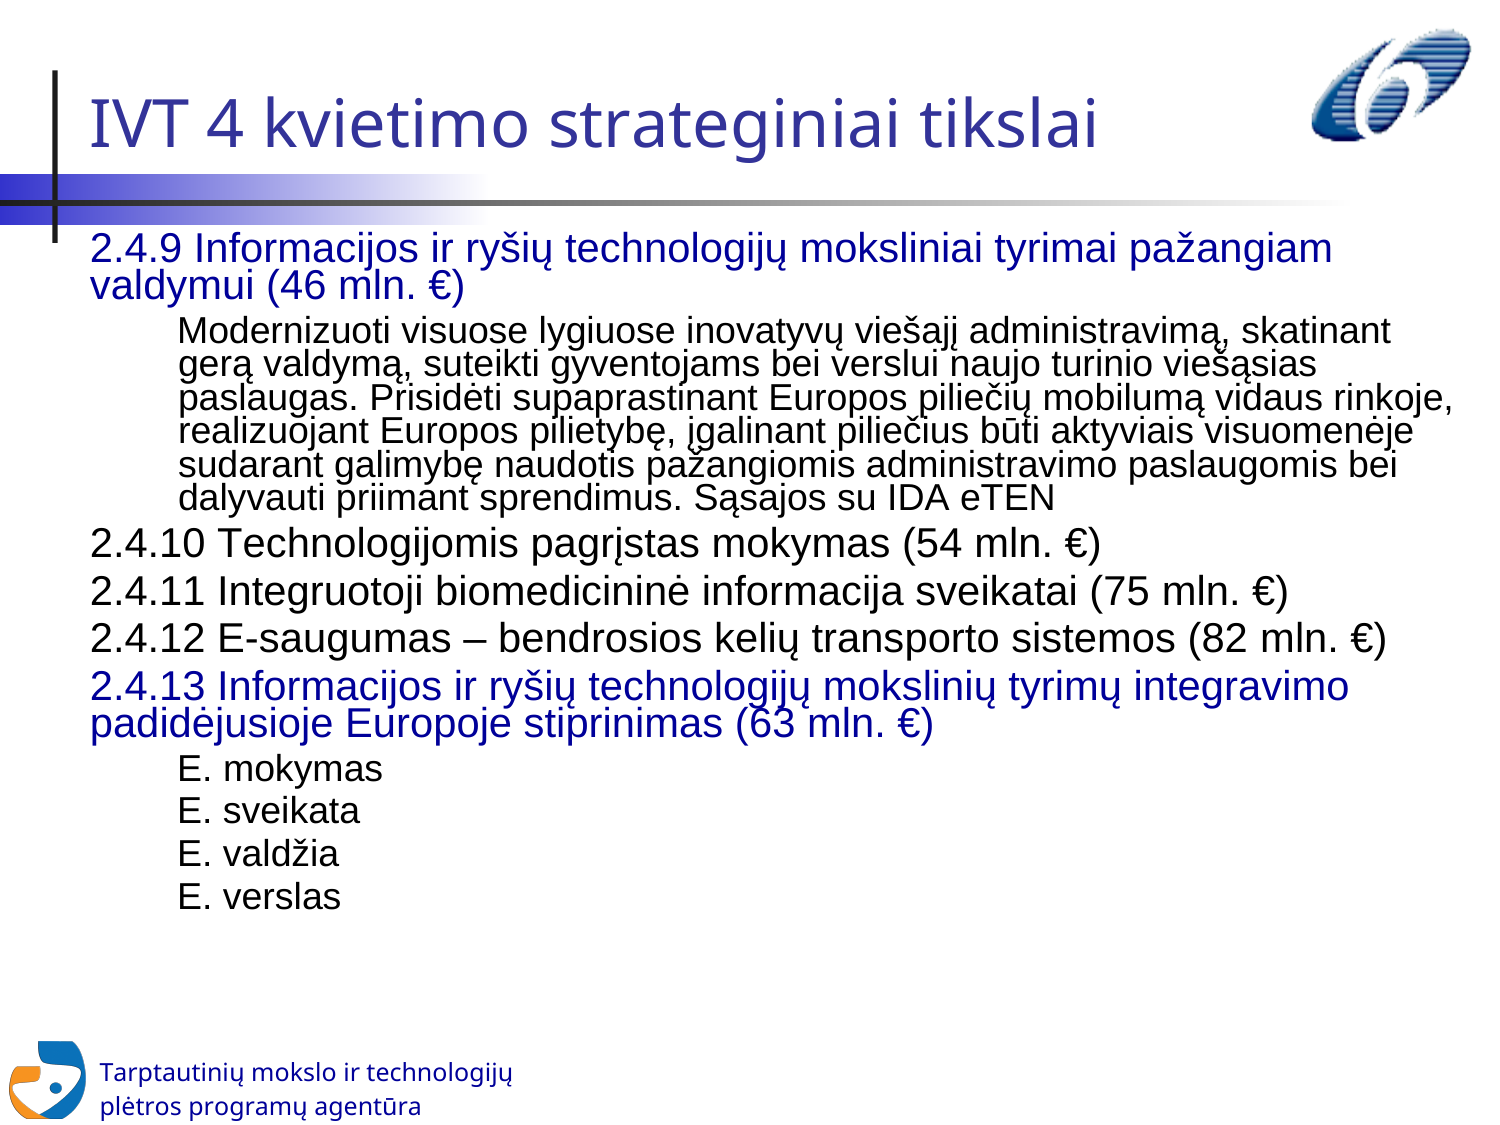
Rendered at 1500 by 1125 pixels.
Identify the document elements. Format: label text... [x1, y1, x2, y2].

list 2.4.9 Informacijos ir ryšių technologijų moksliniai tyrimai pažangiam valdymui (46 mln. €) Modernizuoti visuose lygiuose inovatyvų viešajį administravimą, skatinant gerą valdymą, suteikti gyventojams bei verslui naujo turinio viešąsias paslaugas. Prisidėti supaprastinant Europos piliečių mobilumą vidaus rinkoje, realizuojant Europos pilietybę, įgalinant piliečius būti aktyviais visuomenėje sudarant galimybę naudotis pažangiomis administravimo paslaugomis bei dalyvauti priimant sprendimus. Sąsajos su IDA eTEN 2.4.10 Technologijomis pagrįstas mokymas (54 mln. €) 2.4.11 Integruotoji biomedicininė informacija sveikatai (75 mln. €) 2.4.12 E-saugumas – bendrosios kelių transporto sistemos (82 mln. €) 2.4.13 Informacijos ir ryšių technologijų mokslinių tyrimų integravimo padidėjusioje Europoje stiprinimas (63 mln. €) E. mokymas E. sveikata E. valdžia E. verslas [74, 224, 1475, 1014]
picture [1305, 22, 1477, 152]
title IVT 4 kvietimo strateginiai tikslai [75, 37, 1471, 175]
picture [9, 1041, 86, 1119]
